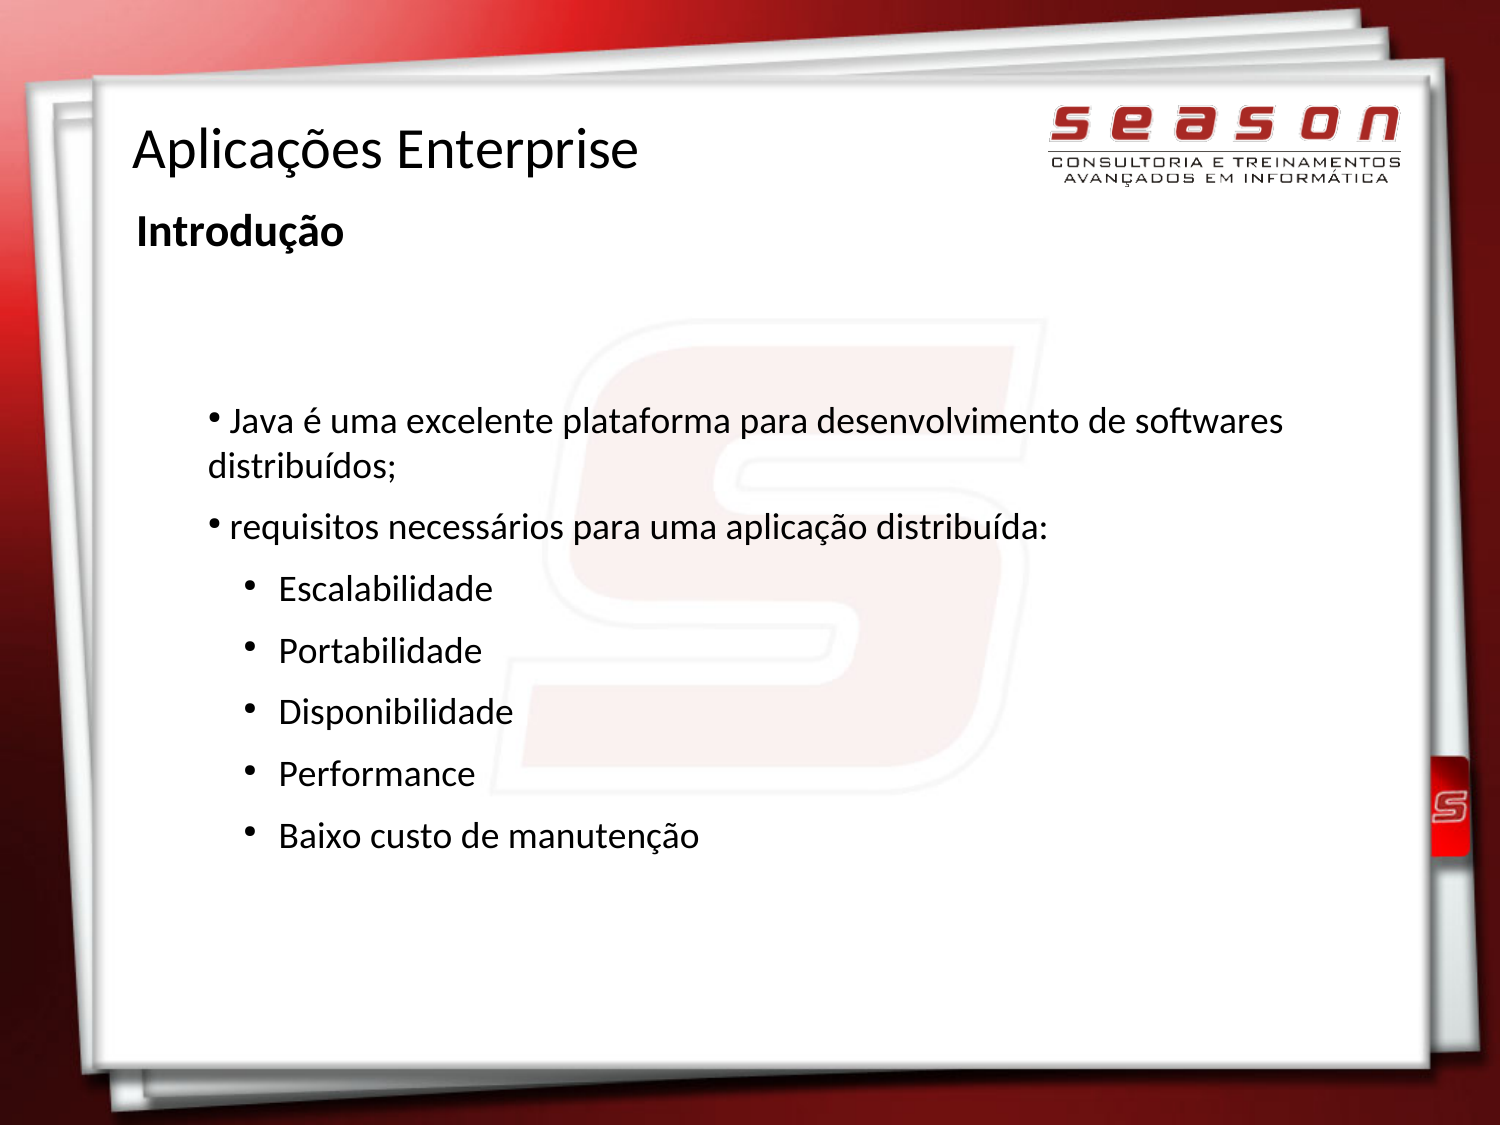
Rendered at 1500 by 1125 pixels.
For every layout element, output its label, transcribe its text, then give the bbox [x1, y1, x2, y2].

text_box Introdução [119, 200, 1240, 256]
picture [0, 0, 1500, 1125]
text_box Java é uma excelente plataforma para desenvolvimento de softwares distribuídos; requisitos necessários para uma aplicação distribuída: Escalabilidade Portabilidade Disponibilidade Performance Baixo custo de manutenção [207, 357, 1328, 894]
title Aplicações Enterprise [118, 33, 1394, 257]
